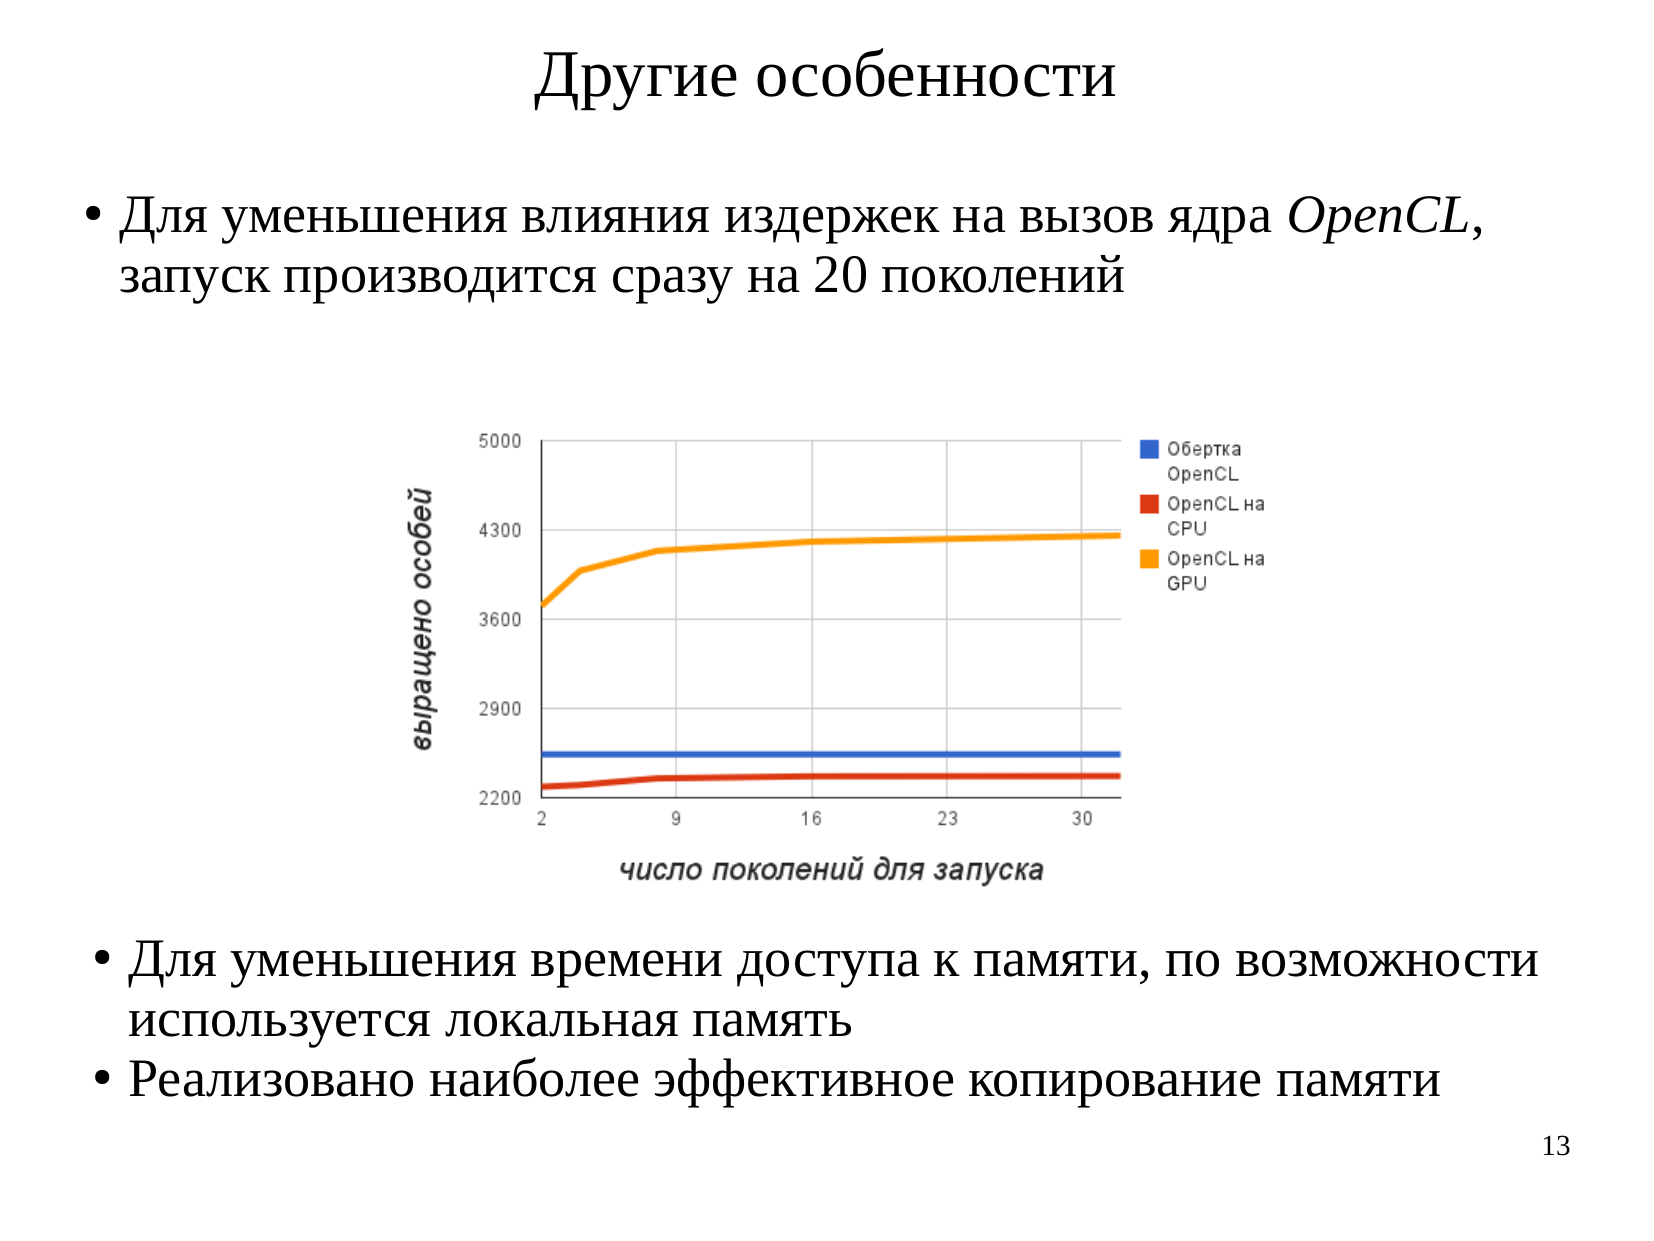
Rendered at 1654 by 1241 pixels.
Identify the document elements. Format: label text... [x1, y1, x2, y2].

picture [361, 329, 1300, 910]
text_box Для уменьшения влияния издержек на вызов ядра OpenCL, запуск производится сразу на 20 поколений [68, 177, 1514, 314]
text_box Для уменьшения времени доступа к памяти, по возможности используется локальная память Реализовано наиболее эффективное копирование памяти [78, 921, 1571, 1120]
text_box Другие особенности [519, 29, 1134, 119]
